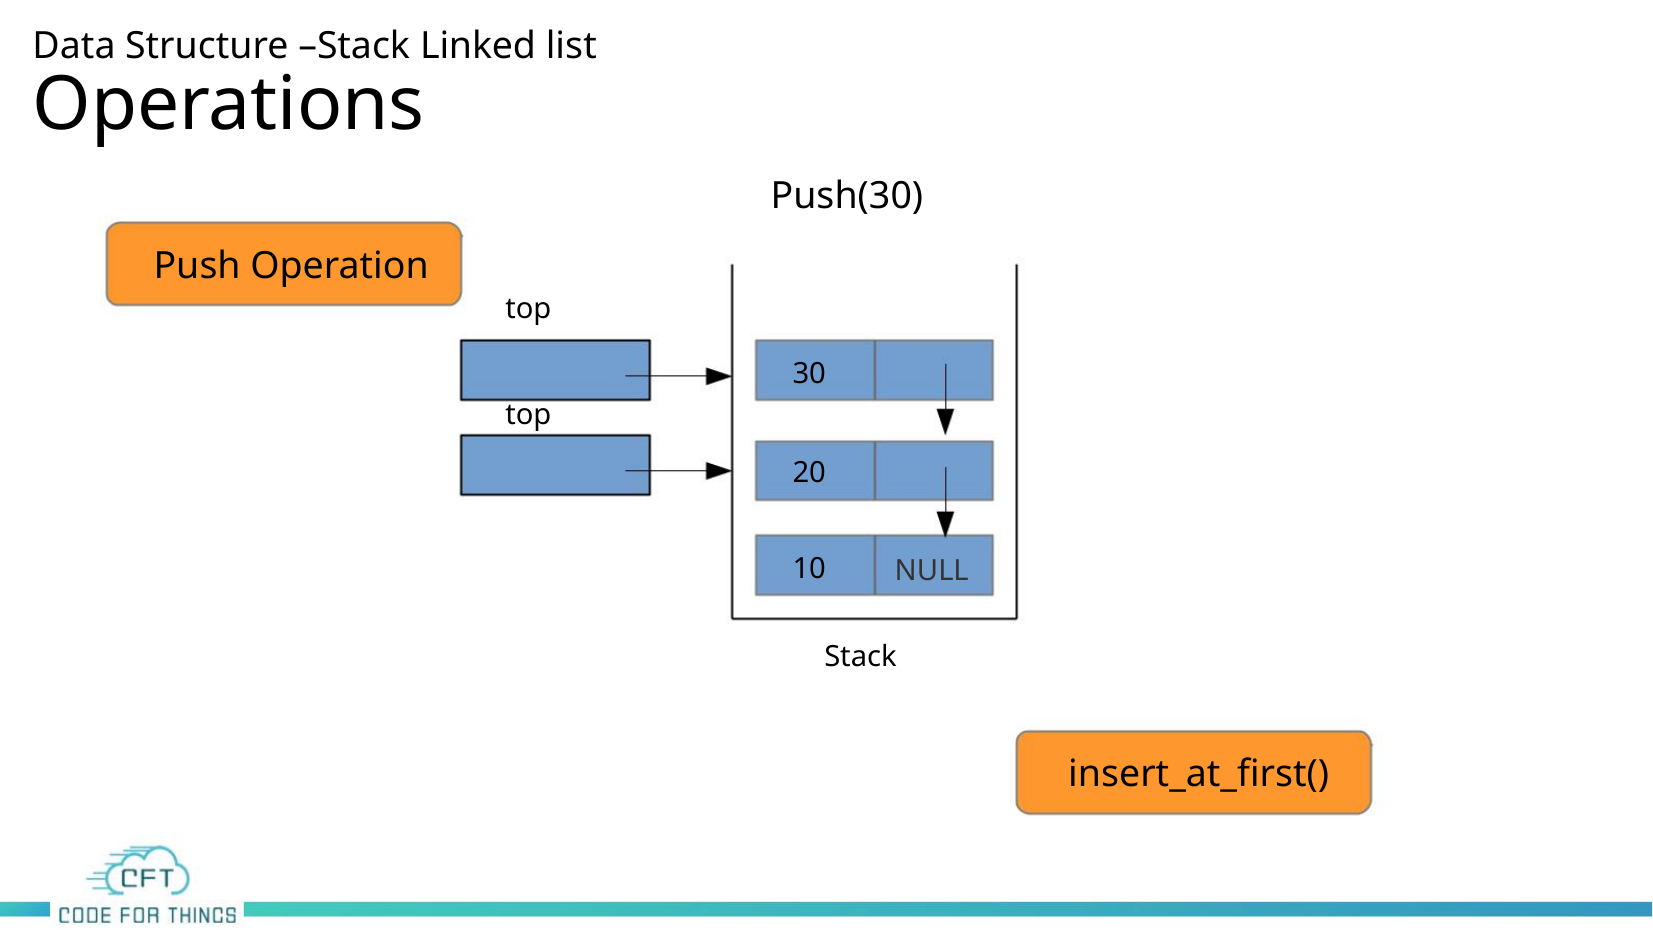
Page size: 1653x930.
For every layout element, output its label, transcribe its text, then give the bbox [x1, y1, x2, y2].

text_box top [505, 396, 579, 431]
text_box top [505, 290, 579, 325]
text_box insert_at_first() [1068, 751, 1344, 794]
text_box NULL [894, 552, 996, 587]
text_box Push(30) [770, 171, 963, 216]
text_box Stack [824, 638, 931, 673]
text_box top [538, 410, 547, 422]
text_box [0, 0, 1653, 930]
text_box top [538, 304, 547, 316]
text_box 10 [792, 549, 855, 584]
text_box Push Operation [153, 243, 439, 286]
text_box 30 20 [792, 355, 855, 489]
text_box Data Structure –Stack Linked list Operations [32, 22, 669, 145]
